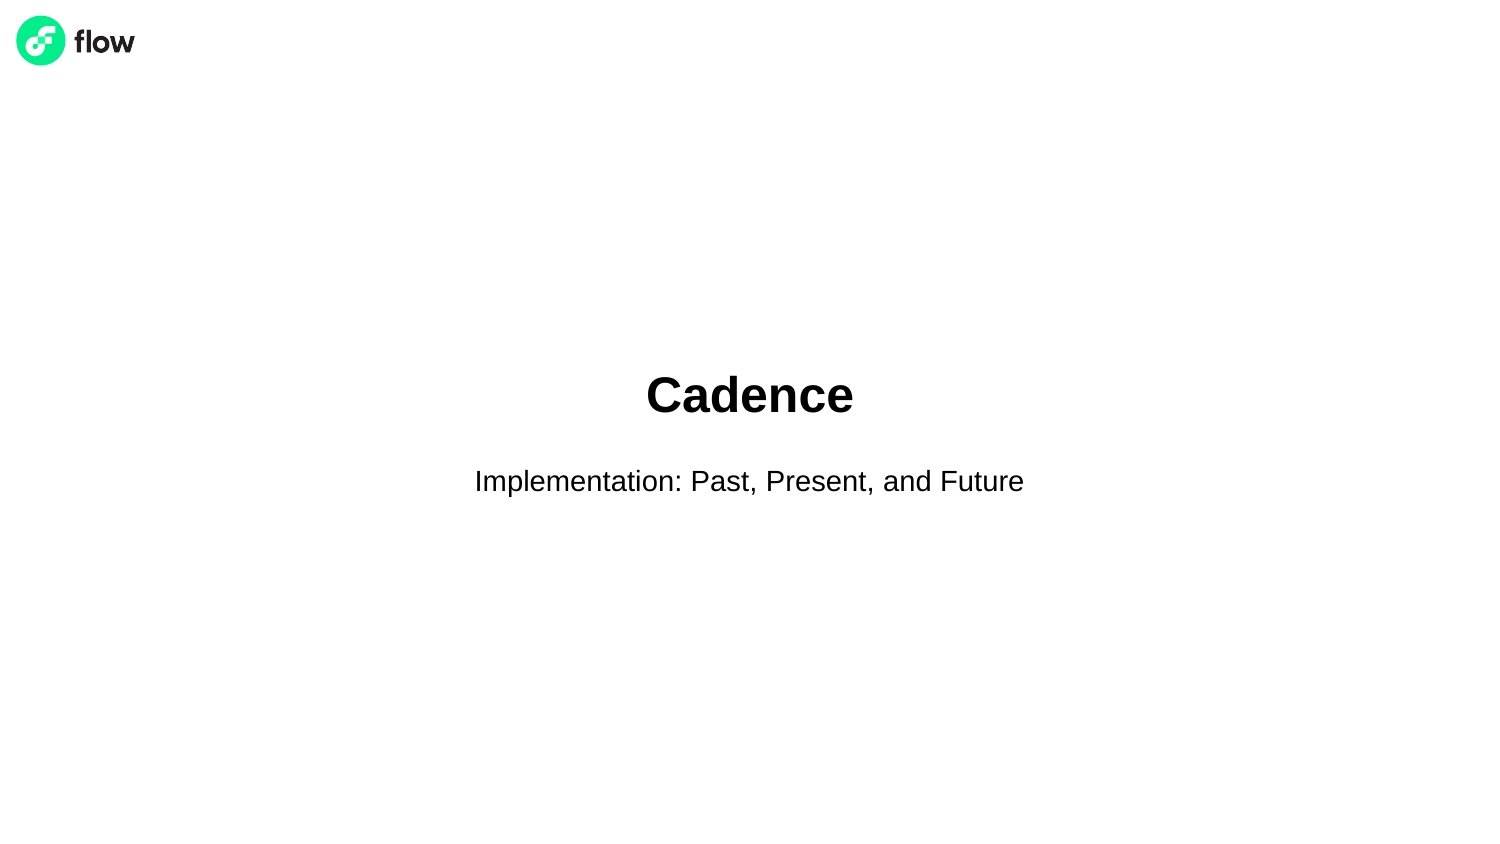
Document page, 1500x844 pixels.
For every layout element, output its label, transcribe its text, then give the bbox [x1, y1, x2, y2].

text_box Cadence Implementation: Past, Present, and Future [450, 347, 1050, 497]
picture [14, 14, 137, 67]
